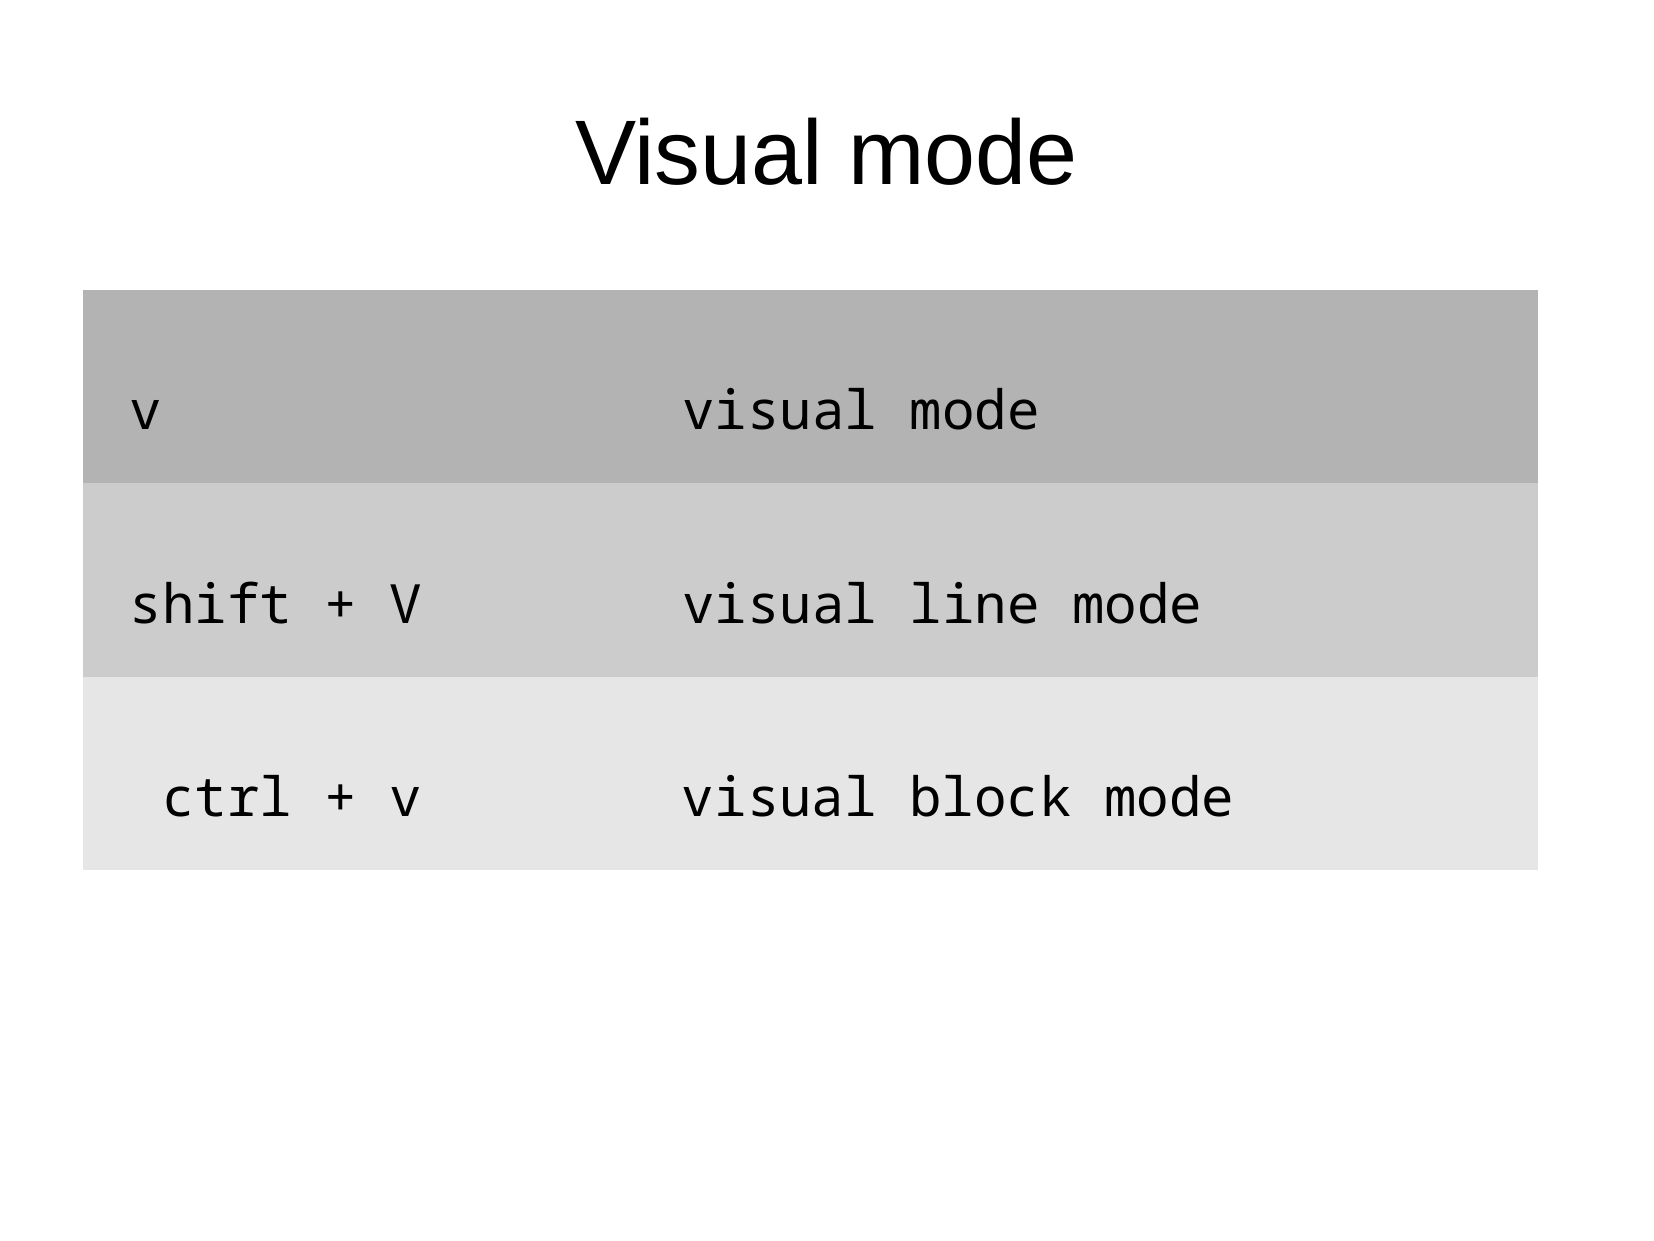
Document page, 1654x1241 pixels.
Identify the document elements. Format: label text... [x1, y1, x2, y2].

table_header v visual mode [83, 290, 1538, 483]
table_cell shift + V visual line mode [83, 483, 1538, 677]
title Visual mode [82, 49, 1571, 257]
table_cell ctrl + v visual block mode [83, 677, 1538, 870]
